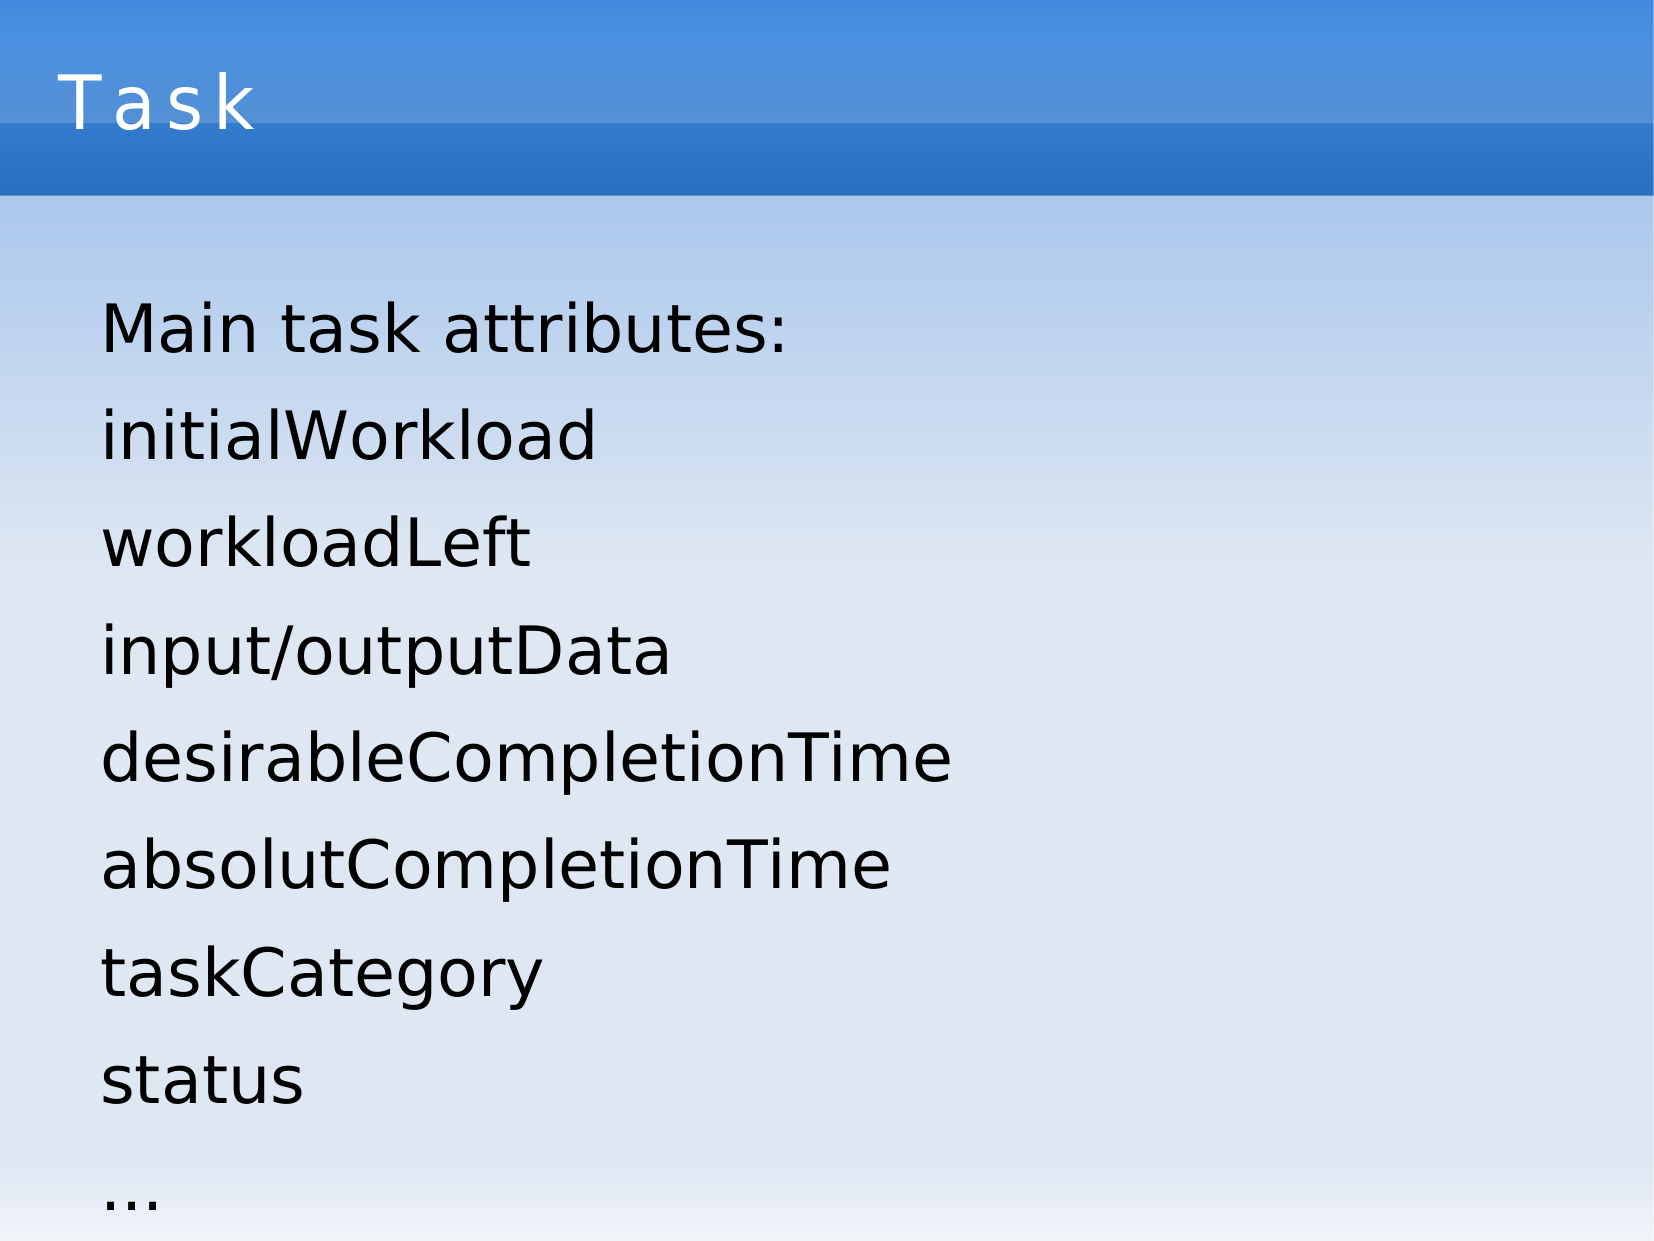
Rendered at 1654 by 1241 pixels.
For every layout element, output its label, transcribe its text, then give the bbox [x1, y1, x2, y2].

title Task [59, 36, 1270, 171]
picture [0, 0, 1654, 1241]
list Main task attributes: initialWorkload workloadLeft input/outputData desirableCompletionTime absolutCompletionTime taskCategory status ... [82, 290, 1571, 1227]
